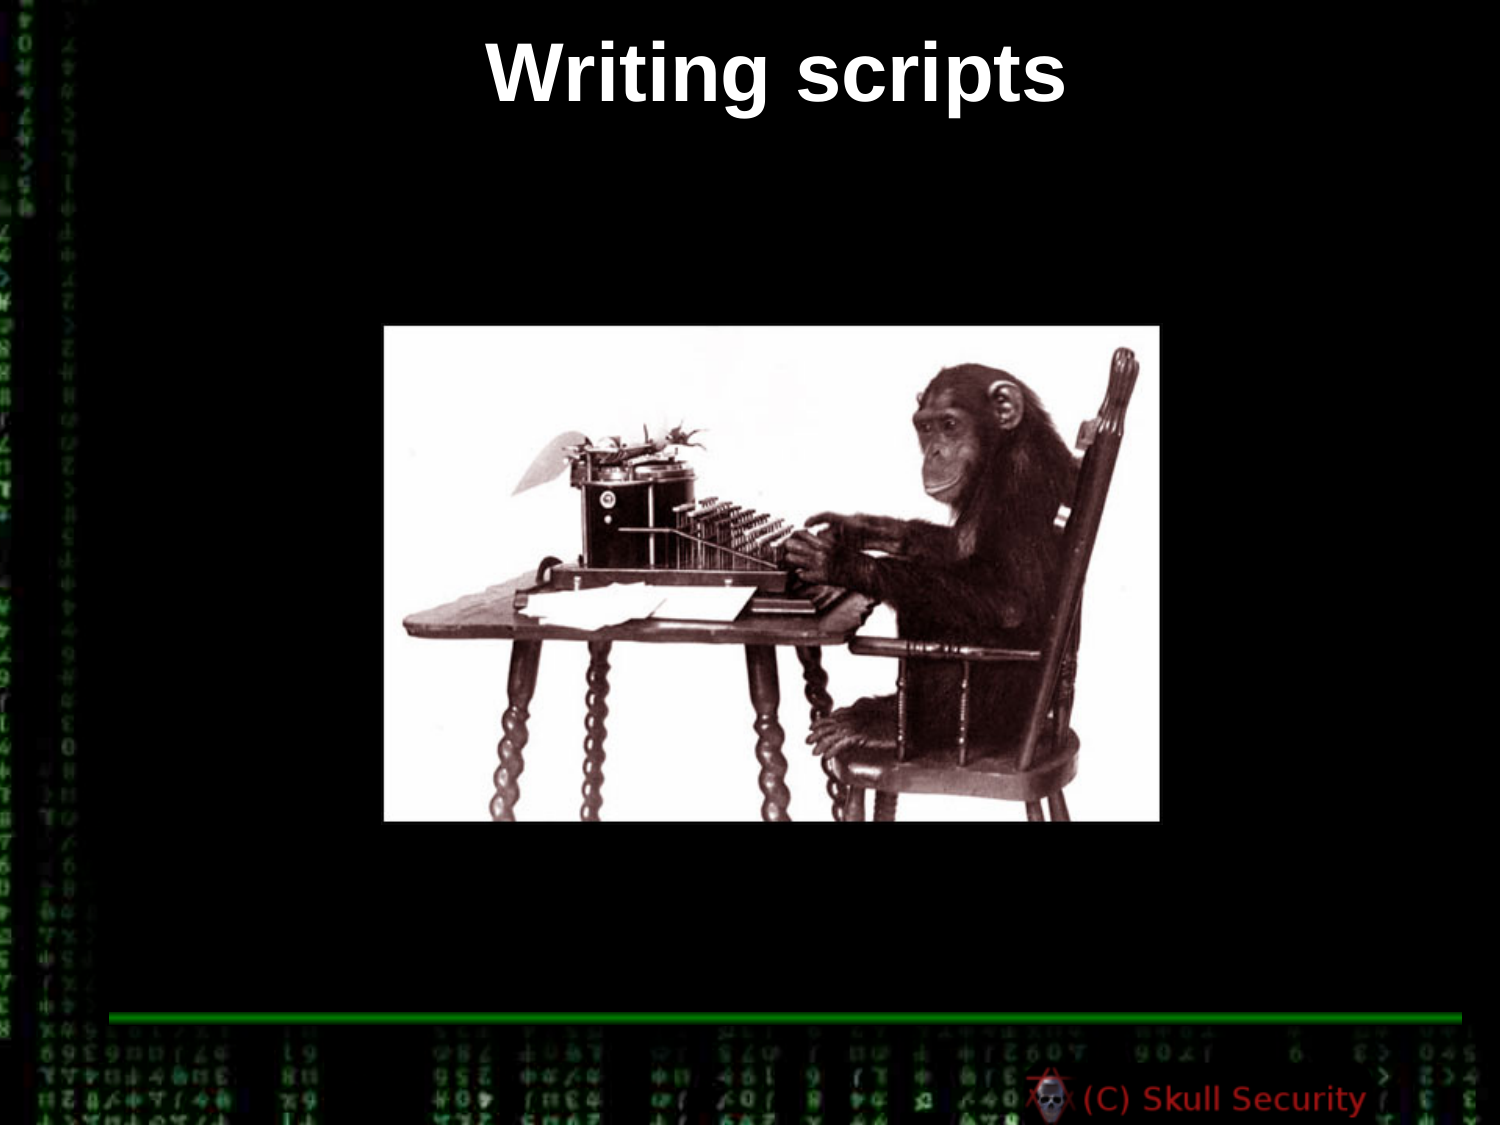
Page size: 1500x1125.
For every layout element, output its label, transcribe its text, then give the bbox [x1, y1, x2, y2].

picture [0, 0, 1500, 1125]
title Writing scripts [103, 0, 1450, 139]
